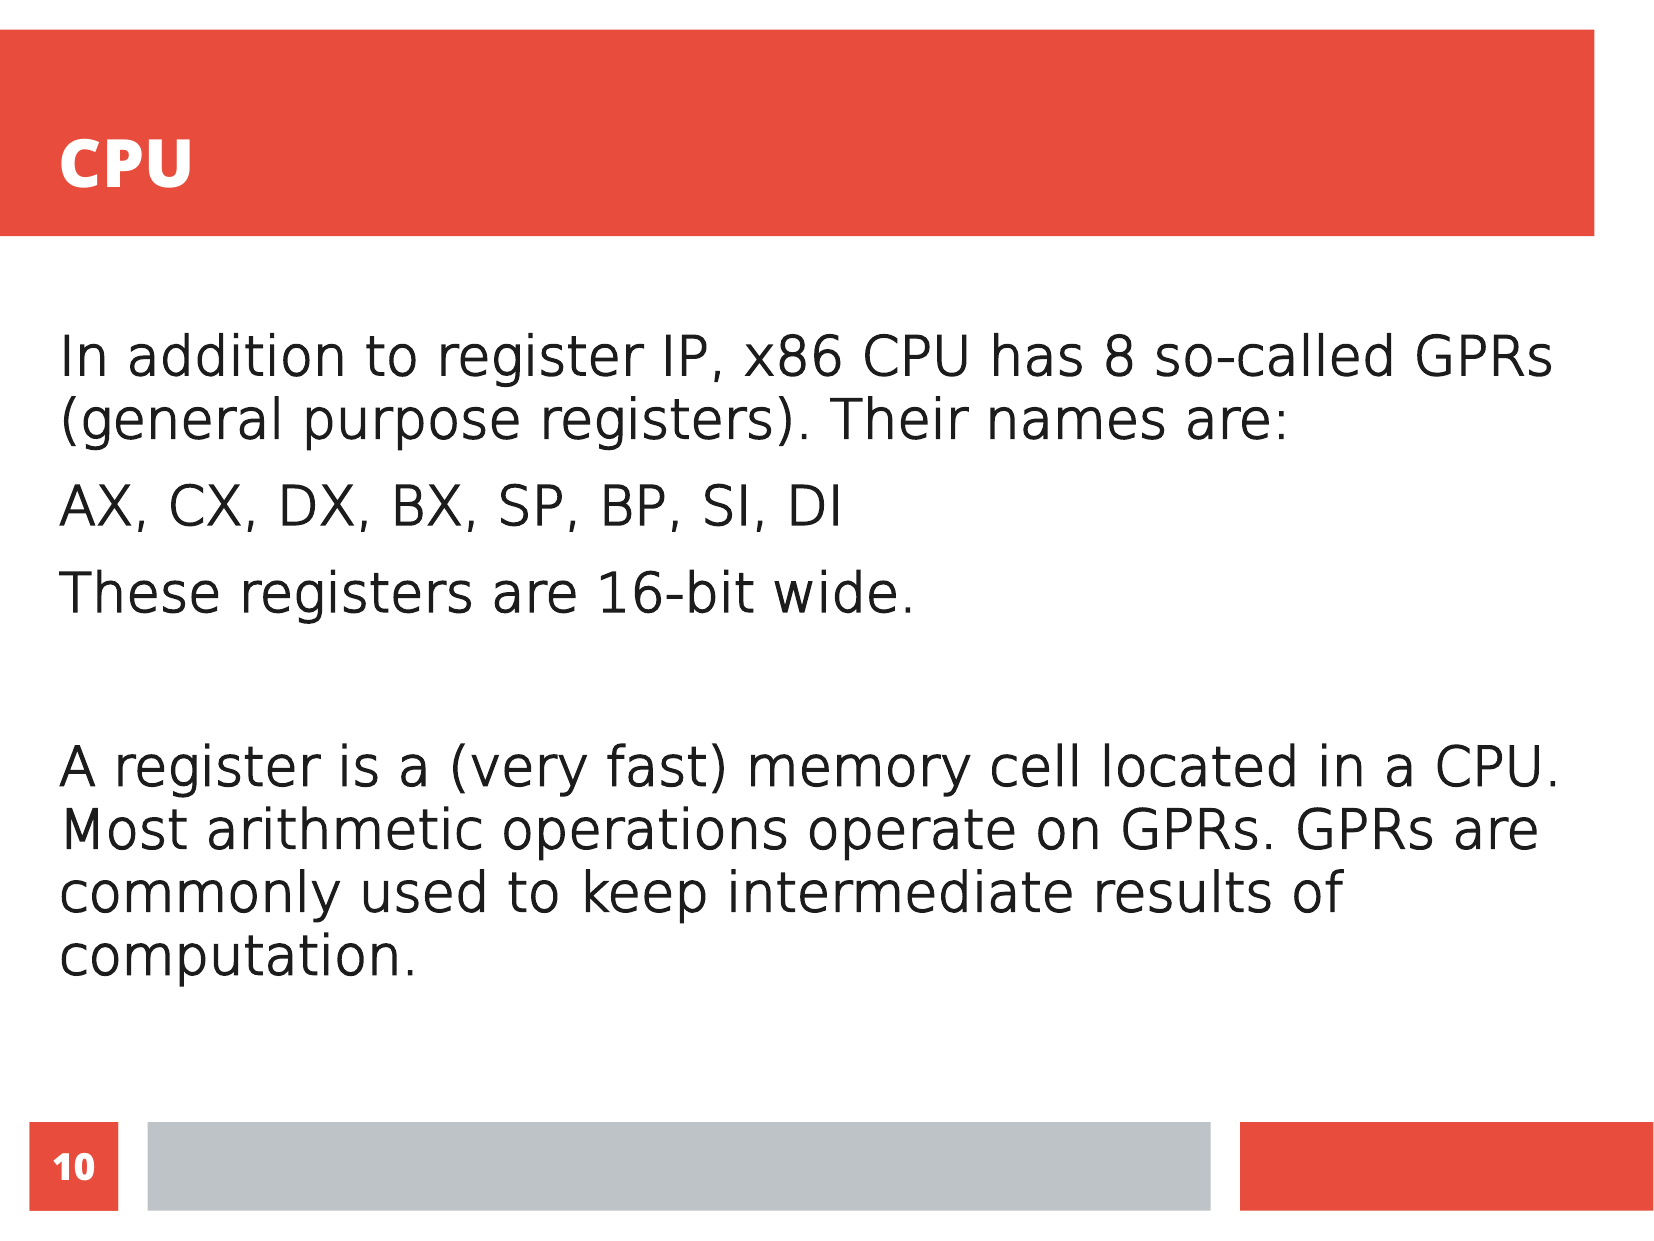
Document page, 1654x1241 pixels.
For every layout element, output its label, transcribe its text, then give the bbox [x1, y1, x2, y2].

title CPU [59, 59, 1595, 207]
list In addition to register IP, x86 CPU has 8 so-called GPRs (general purpose registers). Their names are: AX, CX, DX, BX, SP, BP, SI, DI These registers are 16-bit wide. A register is a (very fast) memory cell located in a CPU. Most arithmetic operations operate on GPRs. GPRs are commonly used to keep intermediate results of computation. [59, 324, 1565, 1093]
